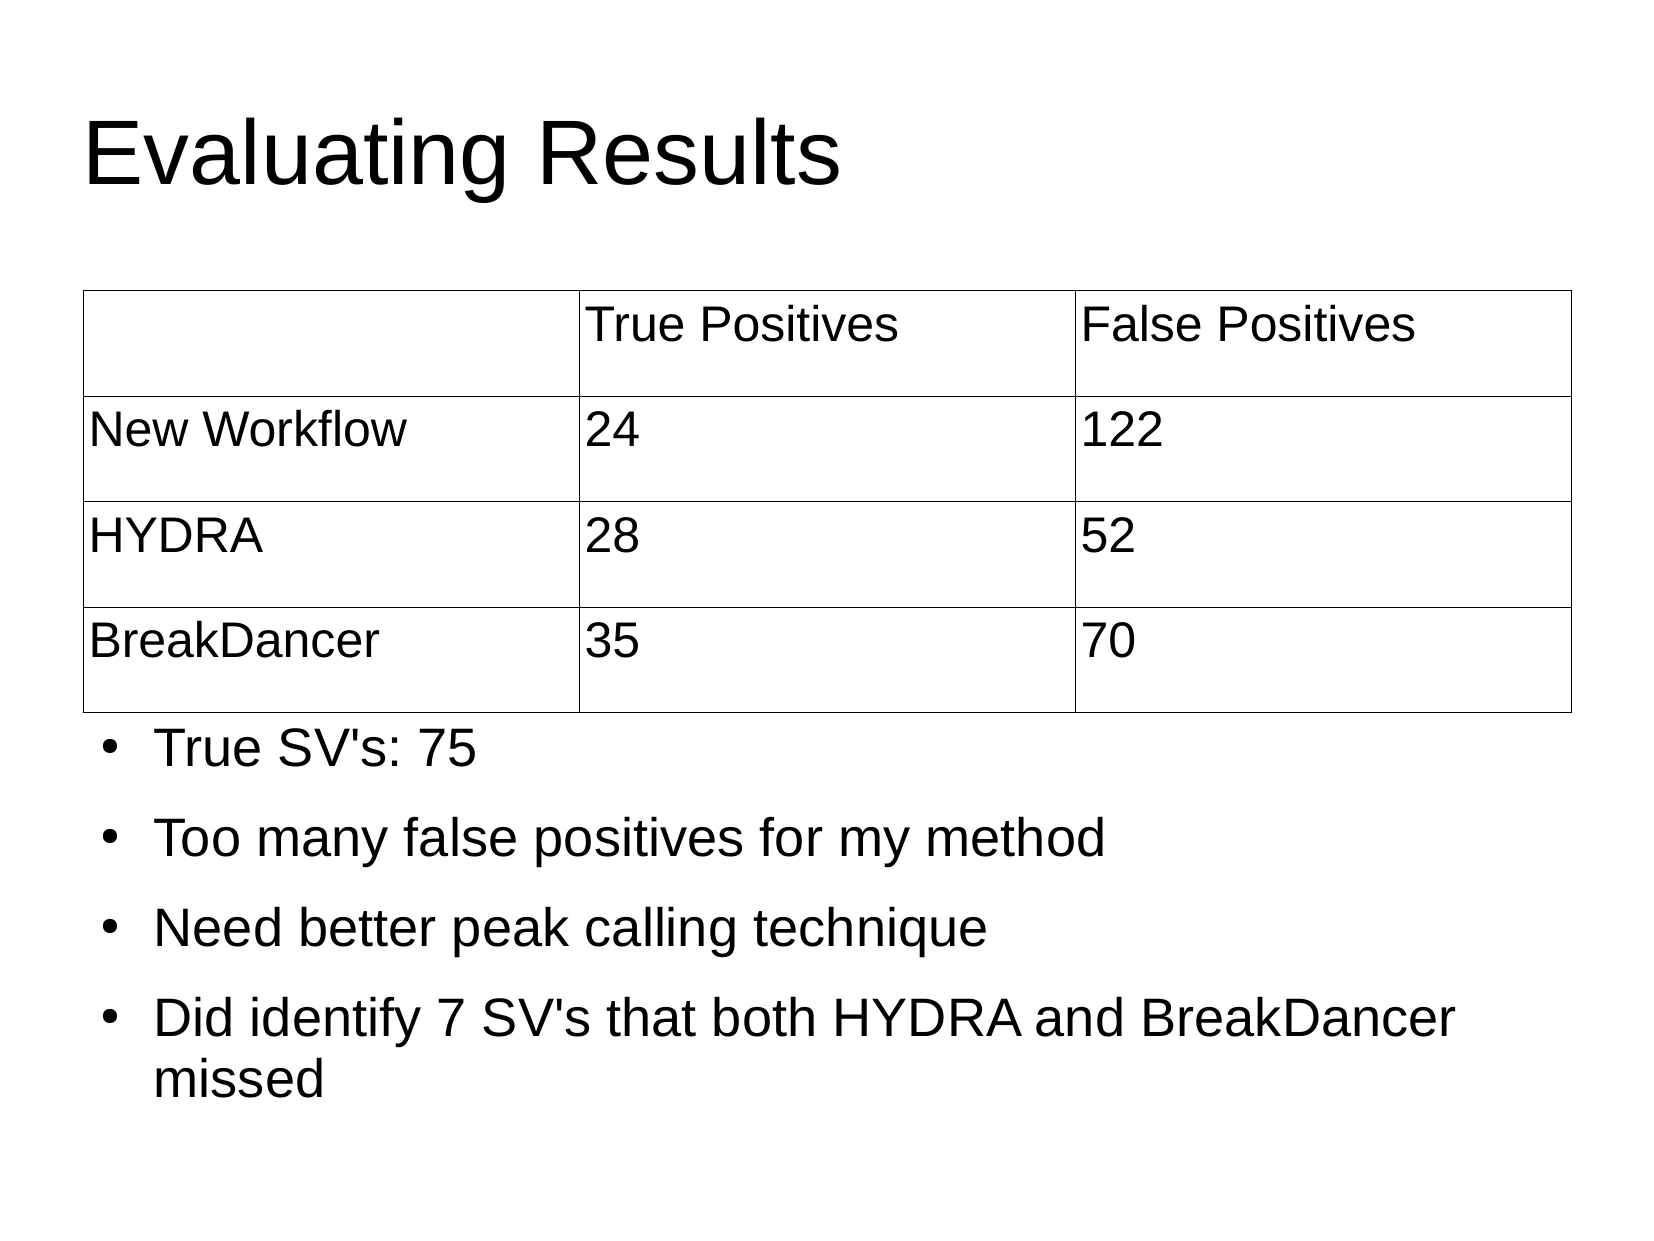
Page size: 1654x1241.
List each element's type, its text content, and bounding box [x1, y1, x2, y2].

table_header [84, 291, 579, 396]
table_cell HYDRA [84, 502, 579, 607]
table_cell New Workflow [84, 397, 579, 501]
table_header True Positives [580, 291, 1075, 396]
list True SV's: 75 Too many false positives for my method Need better peak calling technique Did identify 7 SV's that both HYDRA and BreakDancer missed [82, 717, 1571, 1109]
table_header False Positives [1076, 291, 1571, 396]
table_cell 28 [580, 502, 1075, 607]
table_cell 24 [580, 397, 1075, 501]
table_cell 35 [580, 608, 1075, 712]
title Evaluating Results [82, 49, 1571, 257]
table_cell 52 [1076, 502, 1571, 607]
table_cell 122 [1076, 397, 1571, 501]
table_cell BreakDancer [84, 608, 579, 712]
table_cell 70 [1076, 608, 1571, 712]
